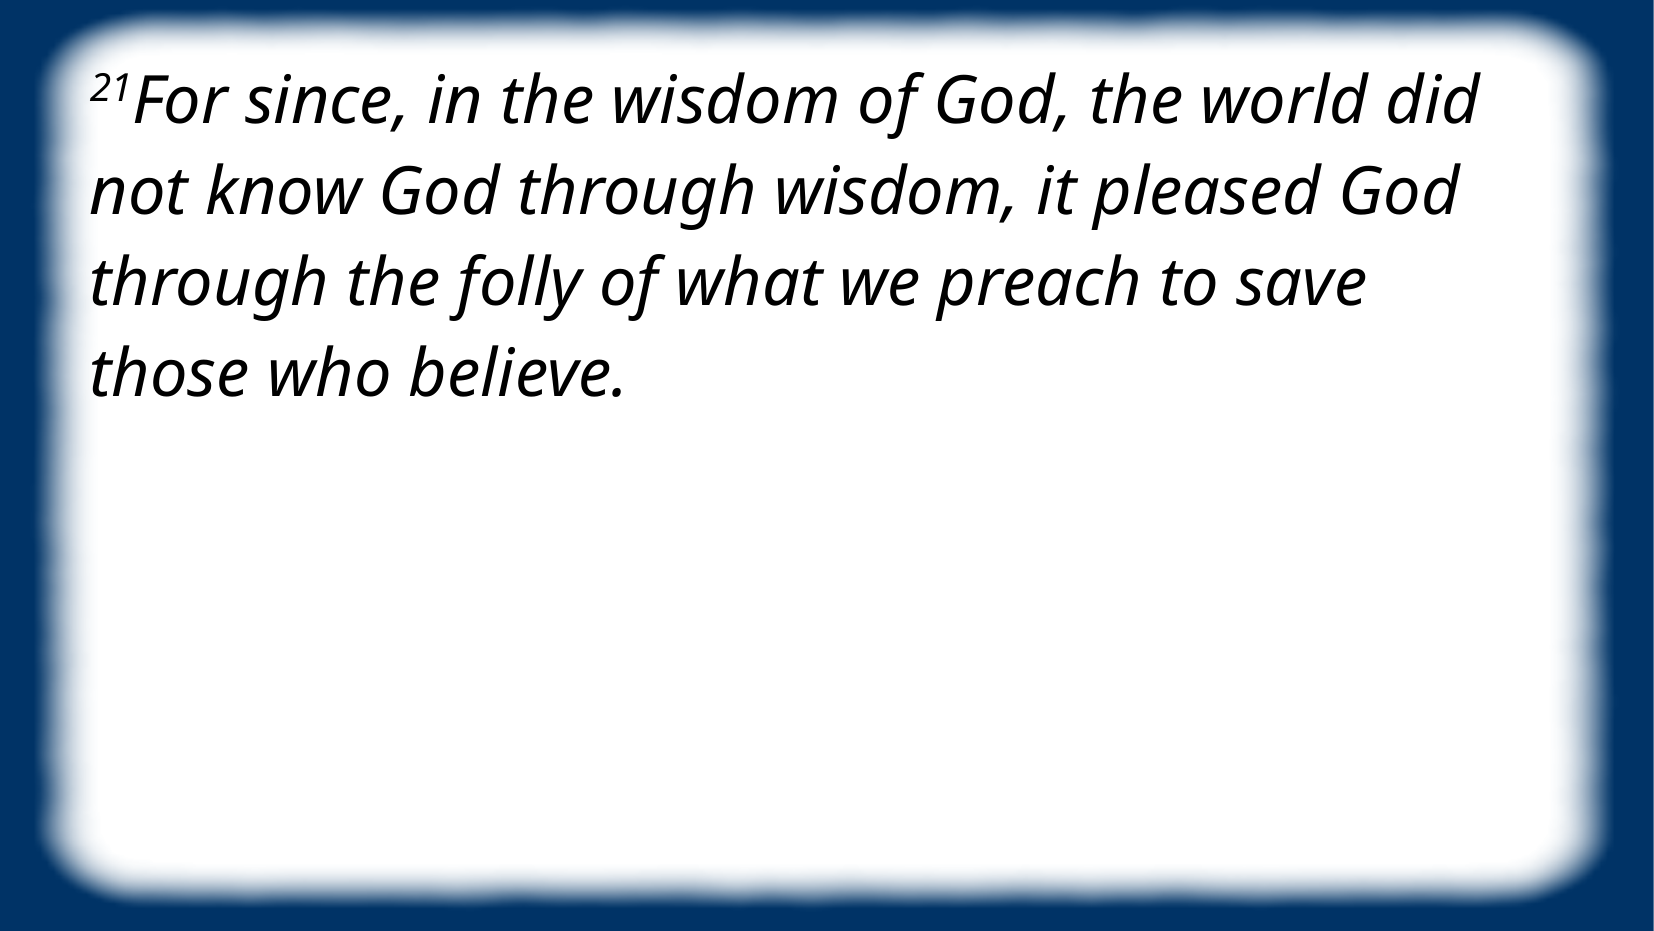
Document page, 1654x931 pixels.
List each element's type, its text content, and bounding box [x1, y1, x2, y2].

picture [0, 0, 1654, 931]
text_box 21For since, in the wisdom of God, the world did not know God through wisdom, it pleased God through the folly of what we preach to save those who believe. [75, 45, 1561, 415]
